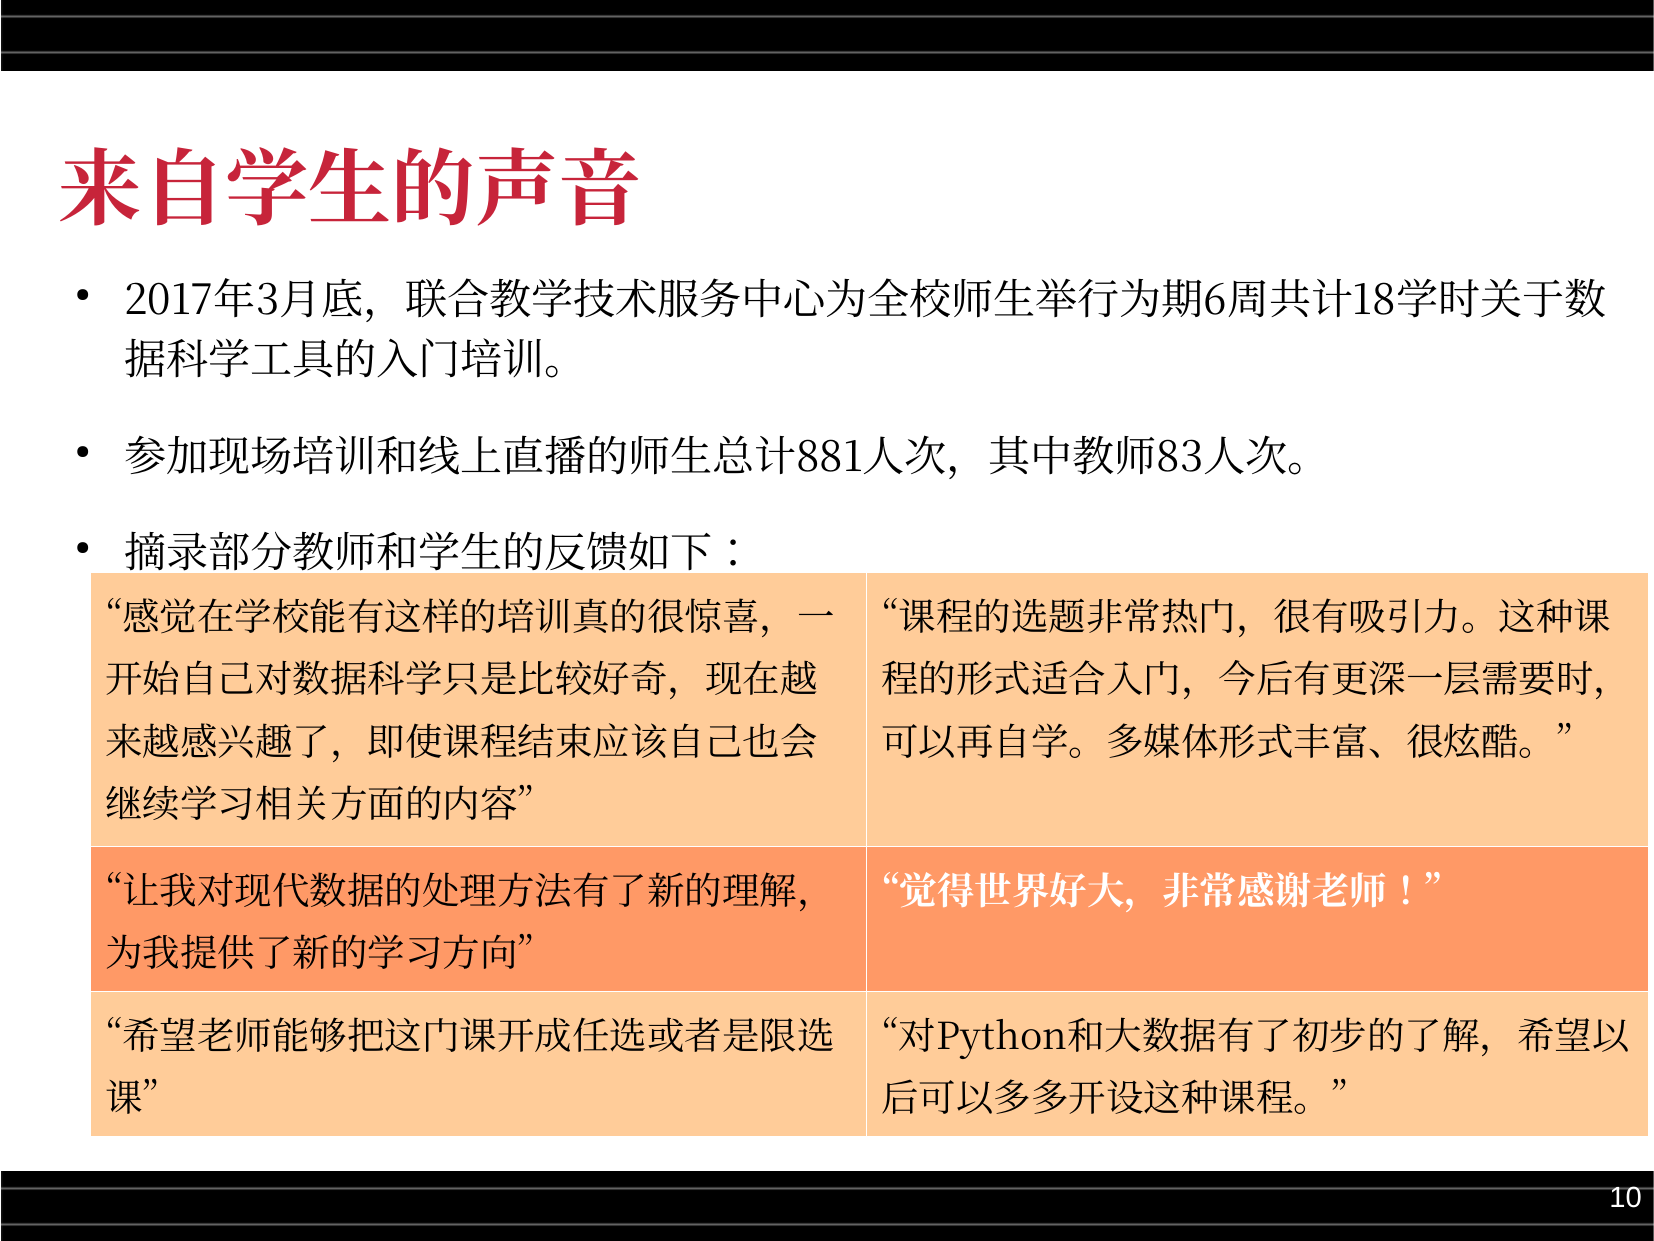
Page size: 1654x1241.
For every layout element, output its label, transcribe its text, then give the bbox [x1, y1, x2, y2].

table_cell “让我对现代数据的处理方法有了新的理解，为我提供了新的学习方向” [91, 847, 866, 991]
title 来自学生的声音 [59, 78, 1548, 266]
picture [1, 0, 1654, 71]
table_header “课程的选题非常热门，很有吸引力。这种课程的形式适合入门，今后有更深一层需要时，可以再自学。多媒体形式丰富、很炫酷。” [867, 573, 1648, 846]
table_cell “希望老师能够把这门课开成任选或者是限选课” [91, 992, 866, 1136]
list 2017年3月底，联合教学技术服务中心为全校师生举行为期6周共计18学时关于数据科学工具的入门培训。 参加现场培训和线上直播的师生总计881人次，其中教师83人次。 摘录部分教师和学生的反馈如下： [59, 266, 1607, 583]
picture [1, 1171, 1654, 1241]
table_cell “对Python和大数据有了初步的了解，希望以后可以多多开设这种课程。” [867, 992, 1648, 1136]
table_cell “觉得世界好大，非常感谢老师！” [867, 847, 1648, 991]
table_header “感觉在学校能有这样的培训真的很惊喜，一开始自己对数据科学只是比较好奇，现在越来越感兴趣了，即使课程结束应该自己也会继续学习相关方面的内容” [91, 573, 866, 846]
